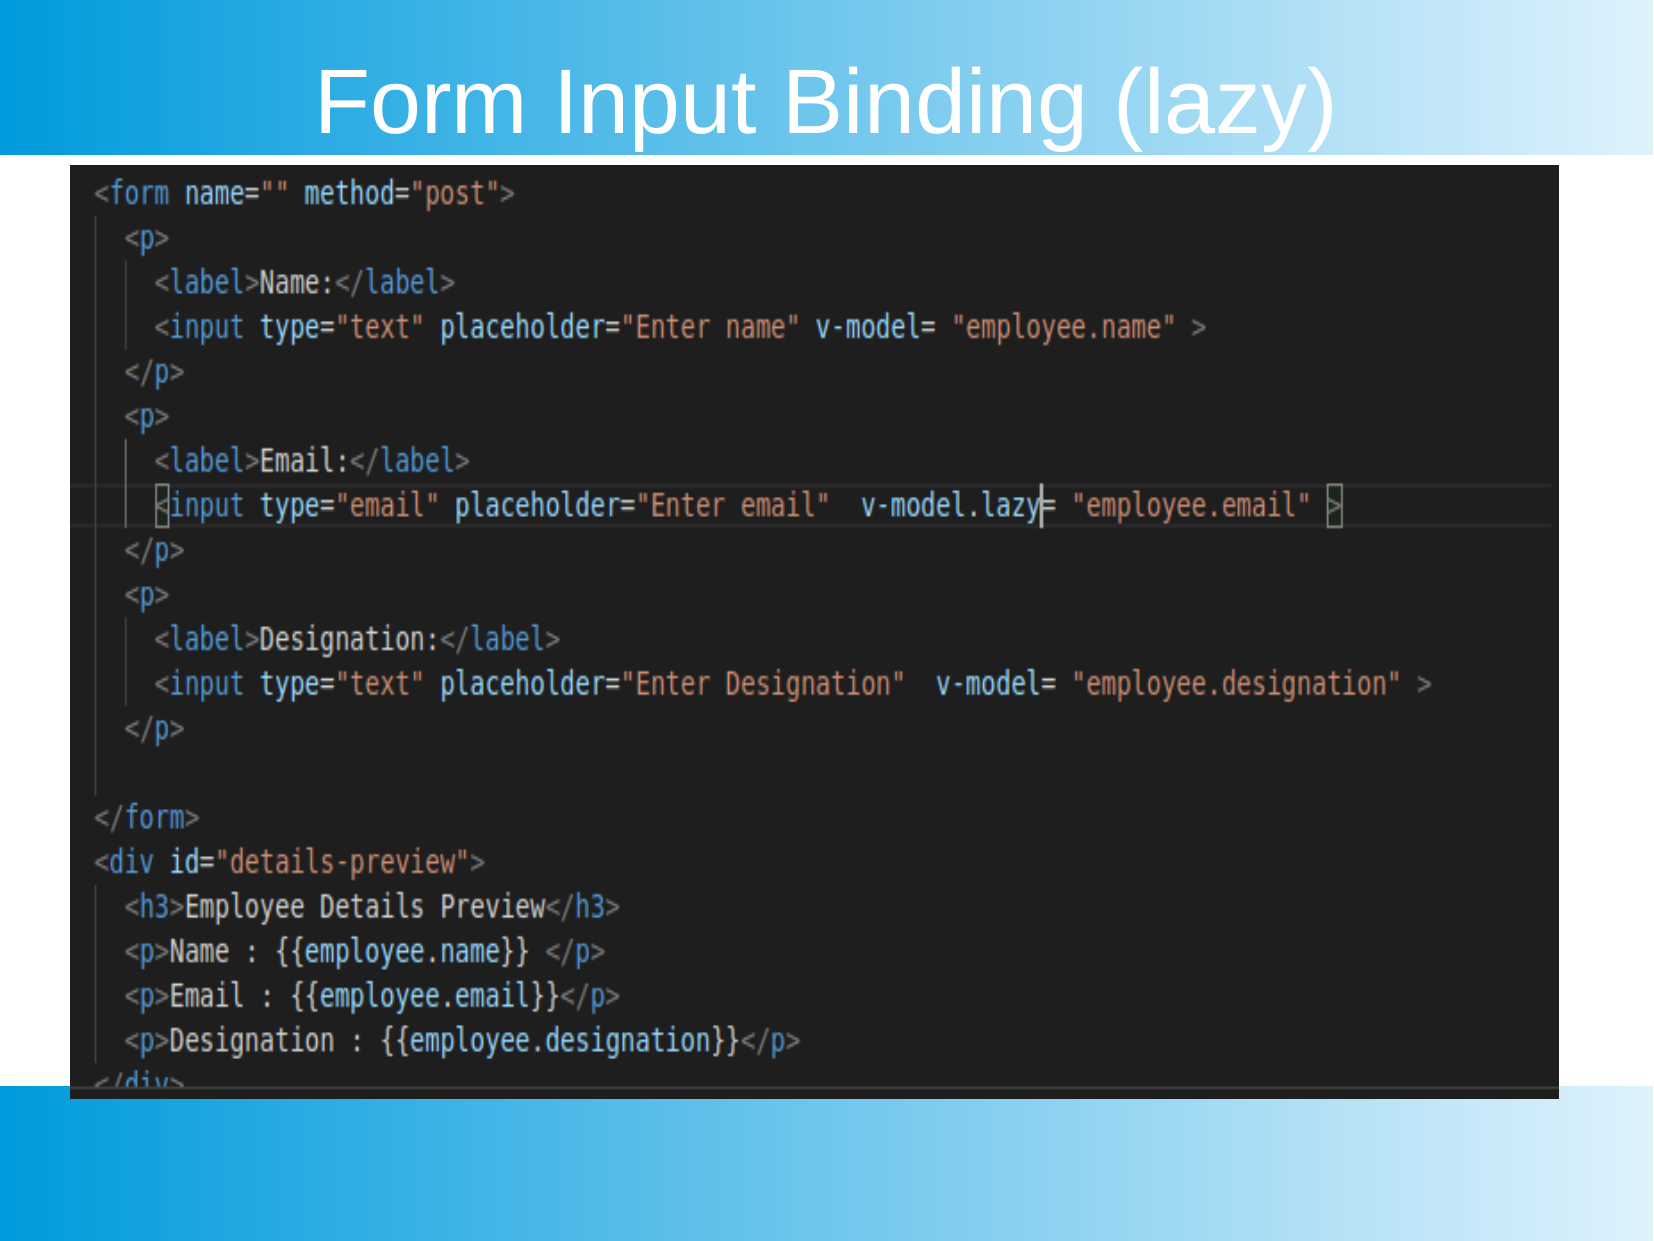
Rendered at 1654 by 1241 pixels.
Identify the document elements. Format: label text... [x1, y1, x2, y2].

title Form Input Binding (lazy) [82, 49, 1571, 155]
picture [70, 165, 1559, 1241]
